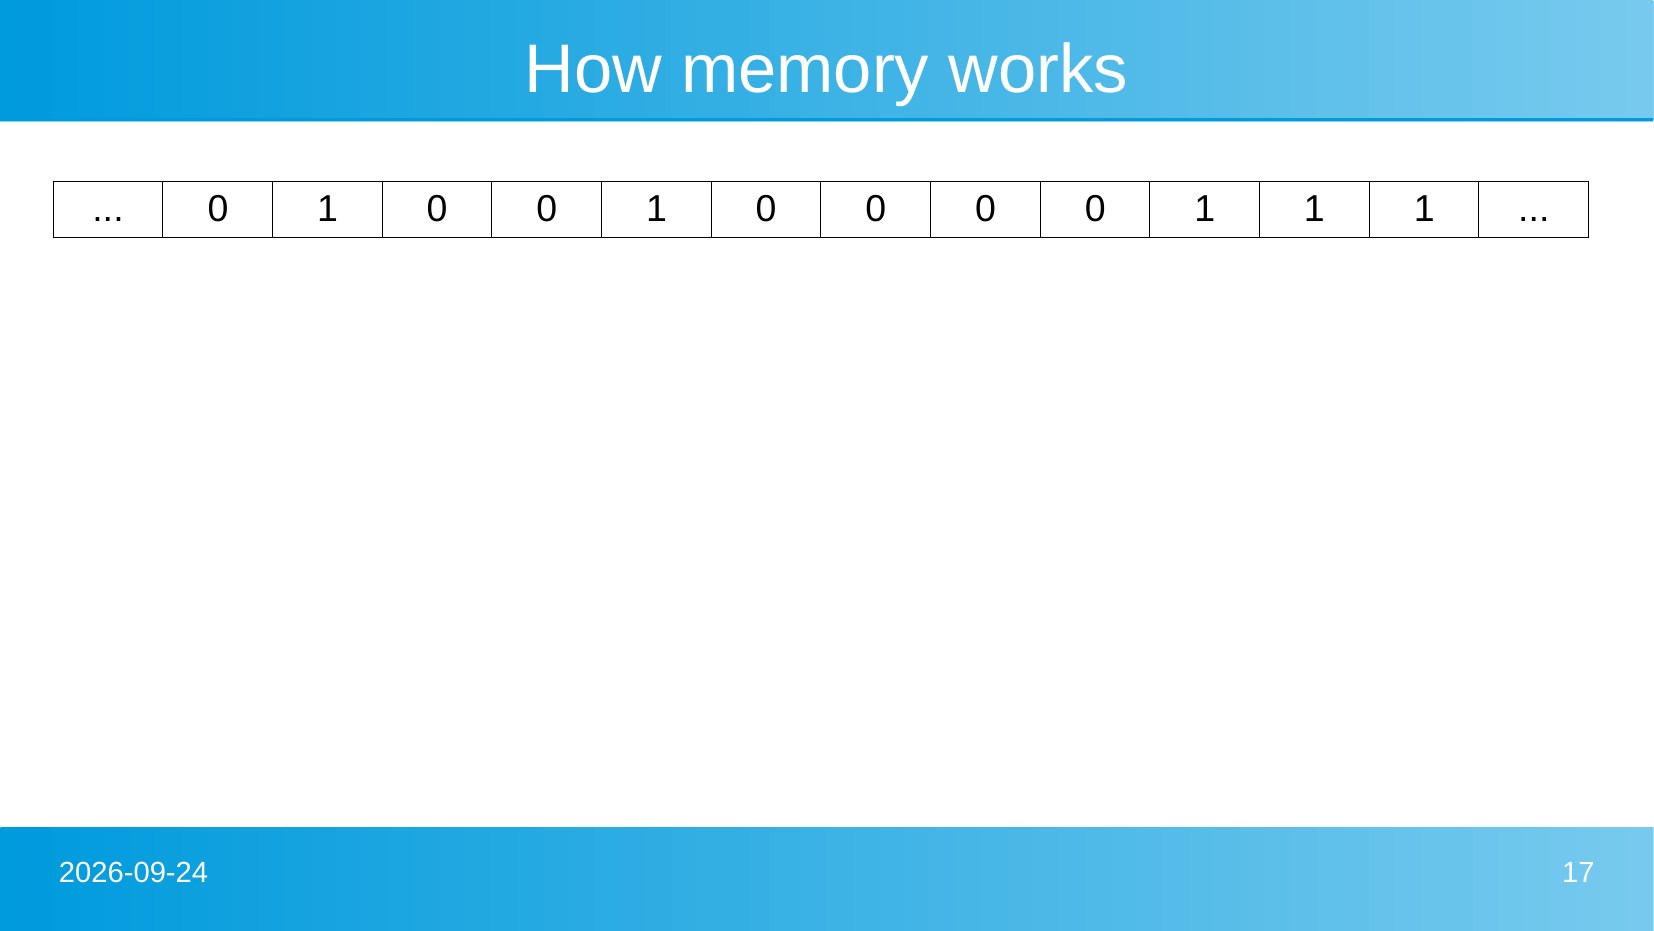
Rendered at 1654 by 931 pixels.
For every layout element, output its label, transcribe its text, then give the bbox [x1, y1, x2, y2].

table_header 0 [931, 182, 1040, 237]
table_header ... [54, 182, 162, 237]
table_header 1 [1260, 182, 1369, 237]
table_header 0 [712, 182, 820, 237]
table_header 0 [383, 182, 491, 237]
table_header 0 [163, 182, 272, 237]
table_header 0 [492, 182, 601, 237]
table_header 0 [821, 182, 930, 237]
table_header 1 [273, 182, 382, 237]
table_header 1 [1370, 182, 1478, 237]
table_header 1 [602, 182, 711, 237]
title How memory works [59, 29, 1595, 108]
table_header 1 [1150, 182, 1259, 237]
table_header ... [1479, 182, 1588, 237]
table_header 0 [1041, 182, 1149, 237]
